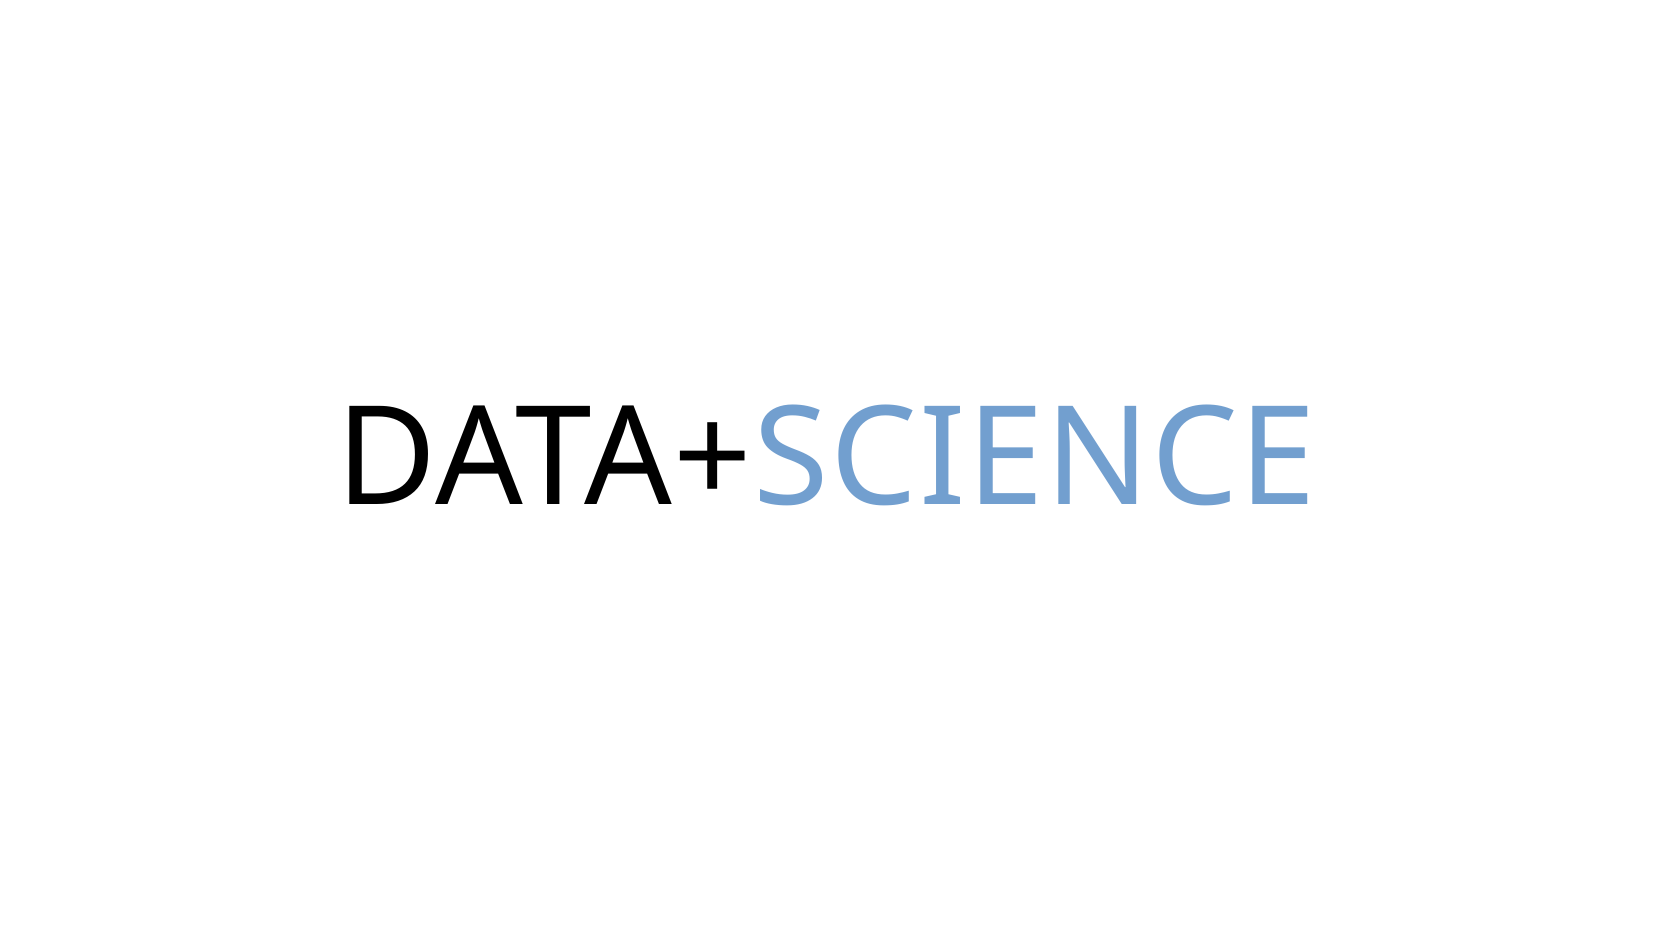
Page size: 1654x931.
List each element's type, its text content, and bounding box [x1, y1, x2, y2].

title DATA+SCIENCE [127, 367, 1527, 535]
